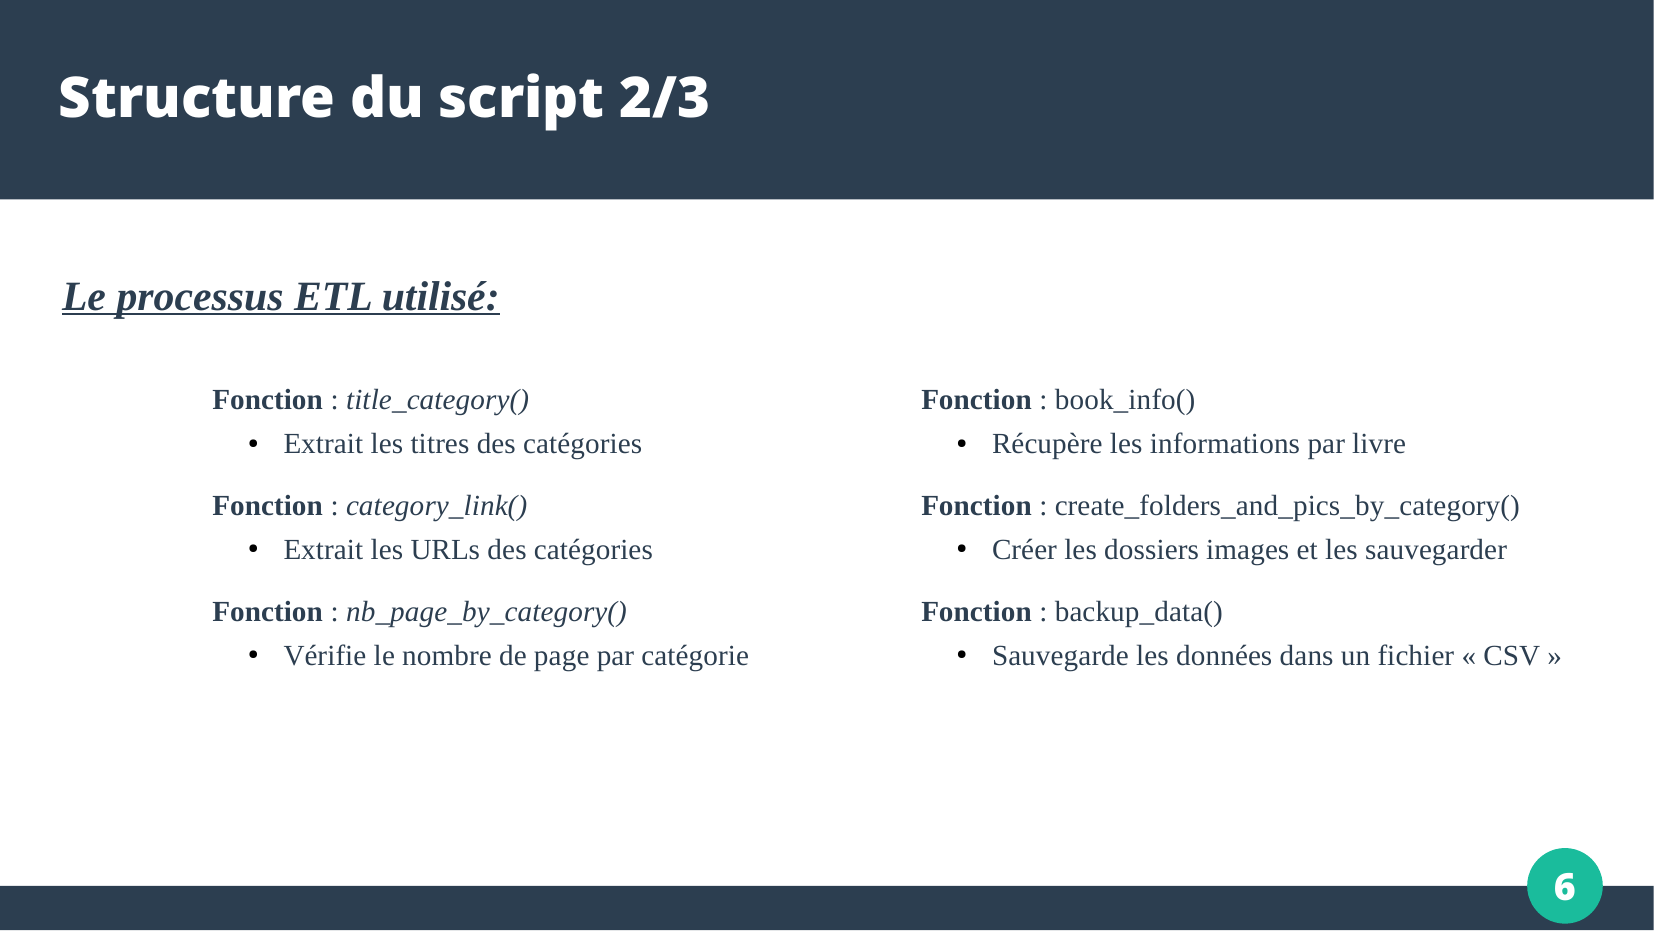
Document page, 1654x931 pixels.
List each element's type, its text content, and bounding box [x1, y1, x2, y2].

title Structure du script 2/3 [59, 37, 1595, 155]
list Fonction : book_info() Récupère les informations par livre Fonction : create_folders_and_pics_by_category() Créer les dossiers images et les sauvegarder Fonction : backup_data() Sauvegarde les données dans un fichier « CSV » [885, 383, 1595, 739]
list Fonction : title_category() Extrait les titres des catégories Fonction : category_link() Extrait les URLs des catégories Fonction : nb_page_by_category() Vérifie le nombre de page par catégorie [177, 383, 827, 768]
text_box Le processus ETL utilisé: [47, 265, 532, 327]
